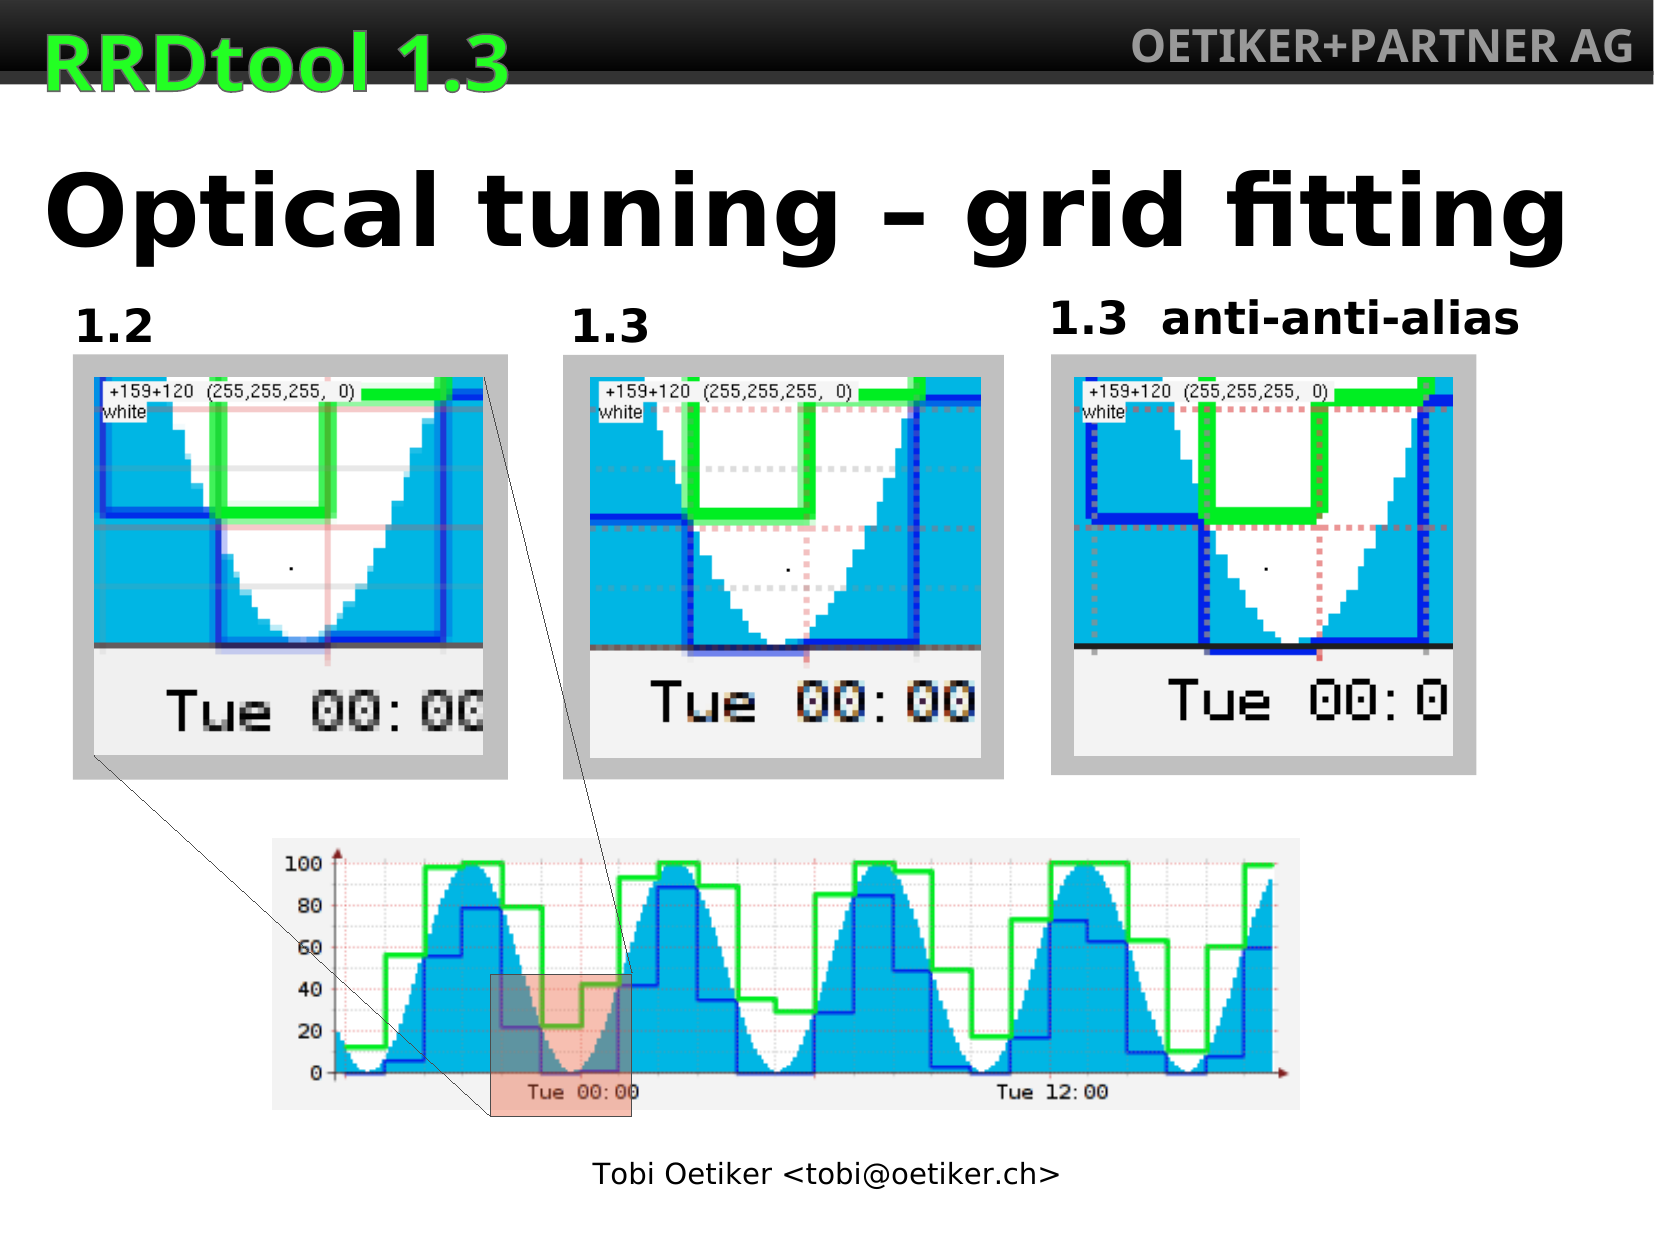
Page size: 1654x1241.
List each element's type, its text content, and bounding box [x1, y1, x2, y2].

picture [272, 838, 1300, 1110]
picture [1074, 377, 1453, 756]
picture [94, 377, 483, 755]
text_box 1.3 anti-anti-alias [1033, 284, 1538, 355]
text_box [490, 974, 632, 1117]
text_box [1051, 355, 1477, 776]
text_box 1.3 [555, 292, 666, 361]
text_box [72, 354, 508, 780]
text_box 1.2 [59, 292, 170, 361]
picture [590, 377, 981, 758]
text_box [563, 354, 1004, 780]
title Optical tuning – grid fitting [43, 144, 1582, 280]
